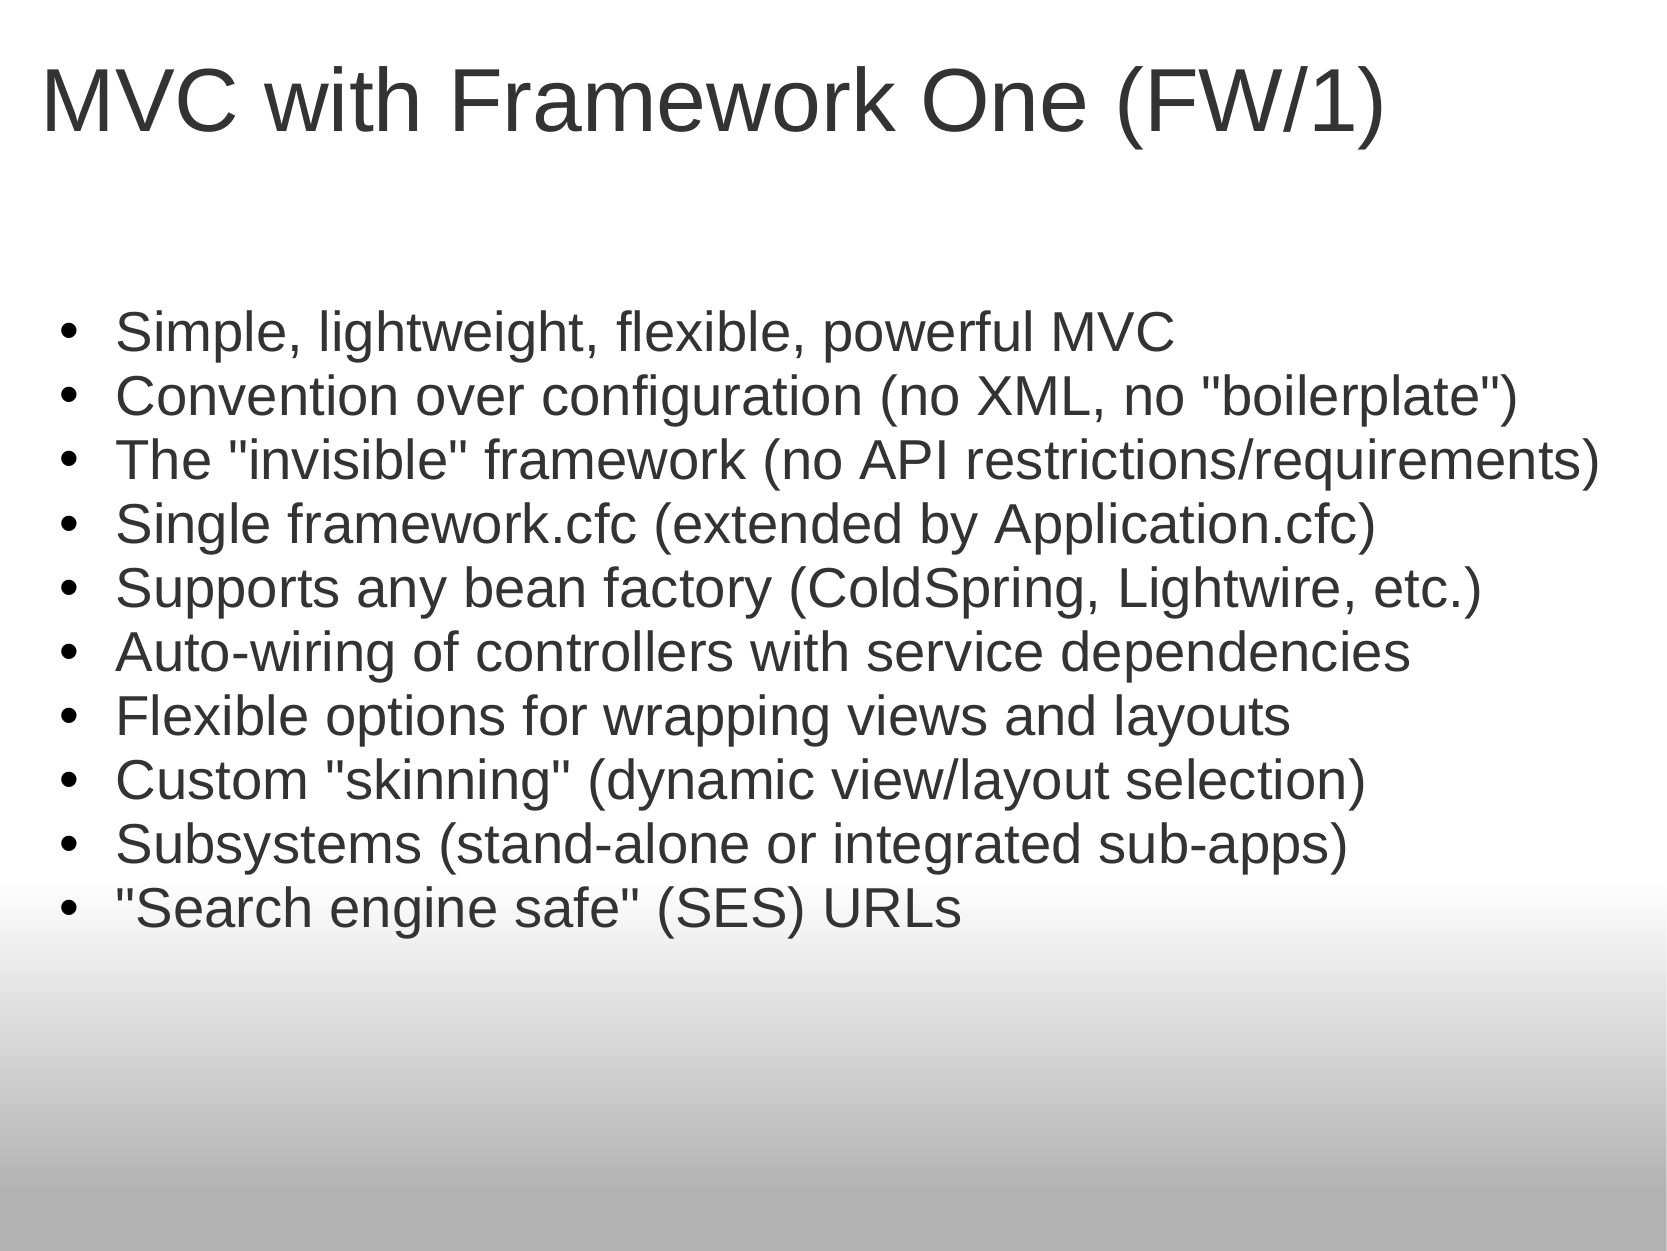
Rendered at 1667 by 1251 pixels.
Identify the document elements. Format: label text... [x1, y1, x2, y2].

picture [0, 0, 1667, 1251]
title MVC with Framework One (FW/1) [40, 50, 1627, 201]
list Simple, lightweight, flexible, powerful MVC Convention over configuration (no XML, no "boilerplate") The "invisible" framework (no API restrictions/requirements) Single framework.cfc (extended by Application.cfc) Supports any bean factory (ColdSpring, Lightwire, etc.) Auto-wiring of controllers with service dependencies Flexible options for wrapping views and layouts Custom "skinning" (dynamic view/layout selection) Subsystems (stand-alone or integrated sub-apps) "Search engine safe" (SES) URLs [40, 300, 1627, 1201]
